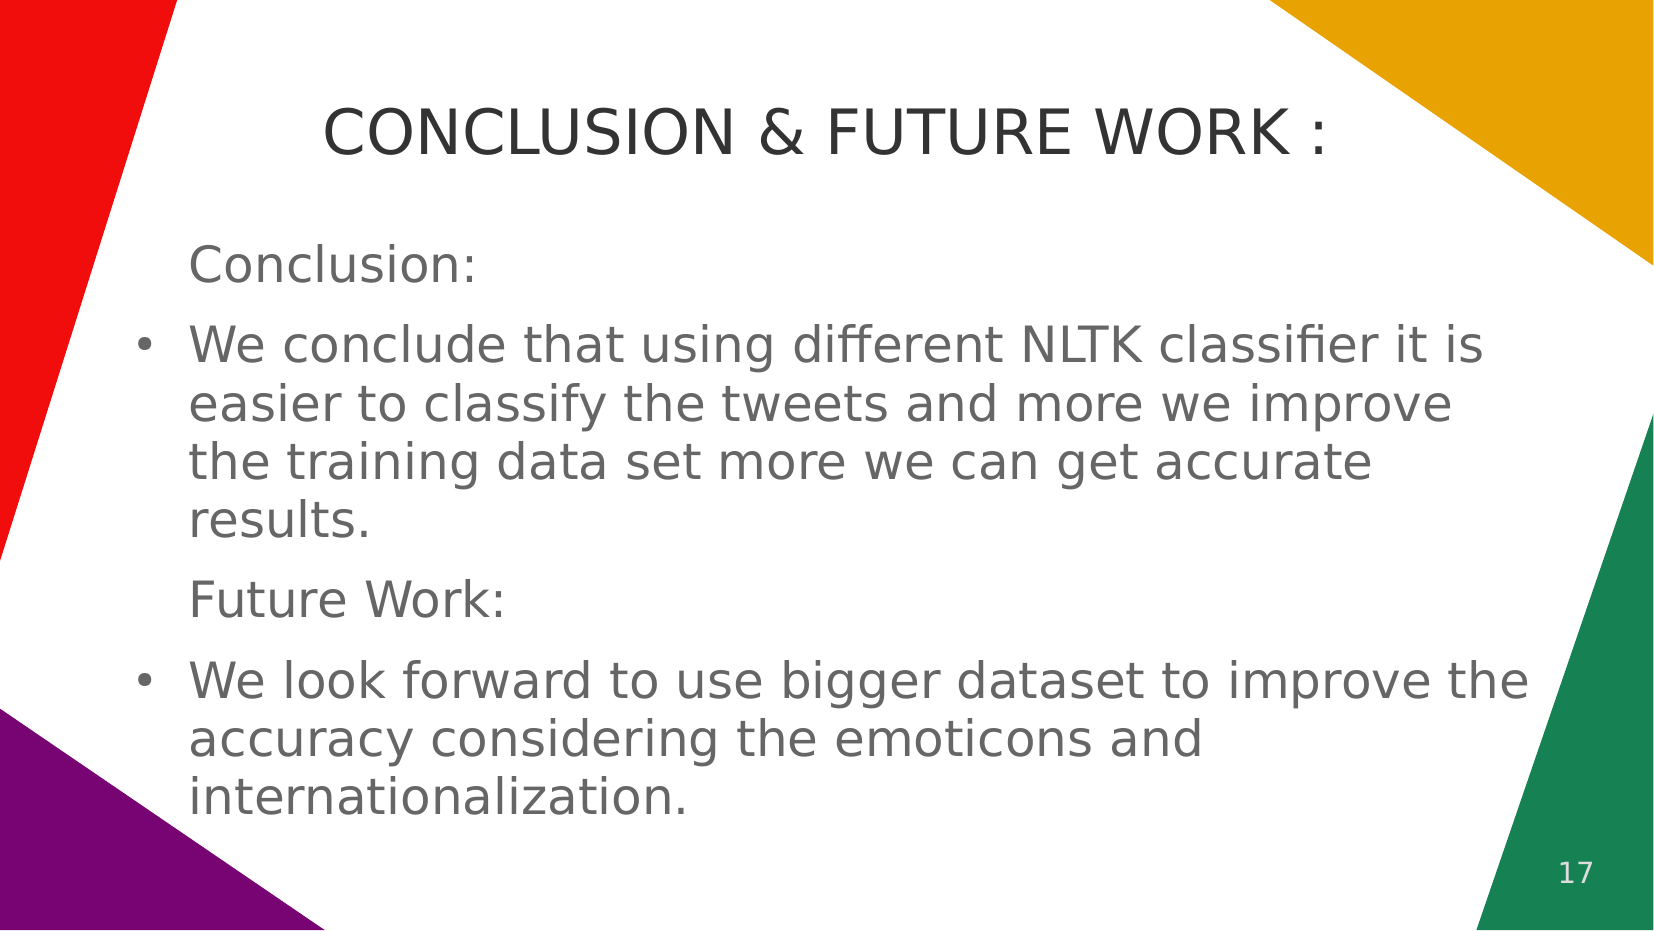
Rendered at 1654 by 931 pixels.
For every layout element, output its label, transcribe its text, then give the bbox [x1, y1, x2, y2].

list Conclusion: We conclude that using different NLTK classifier it is easier to classify the tweets and more we improve the training data set more we can get accurate results. Future Work: We look forward to use bigger dataset to improve the accuracy considering the emoticons and internationalization. [118, 236, 1536, 827]
title CONCLUSION & FUTURE WORK : [118, 59, 1536, 207]
